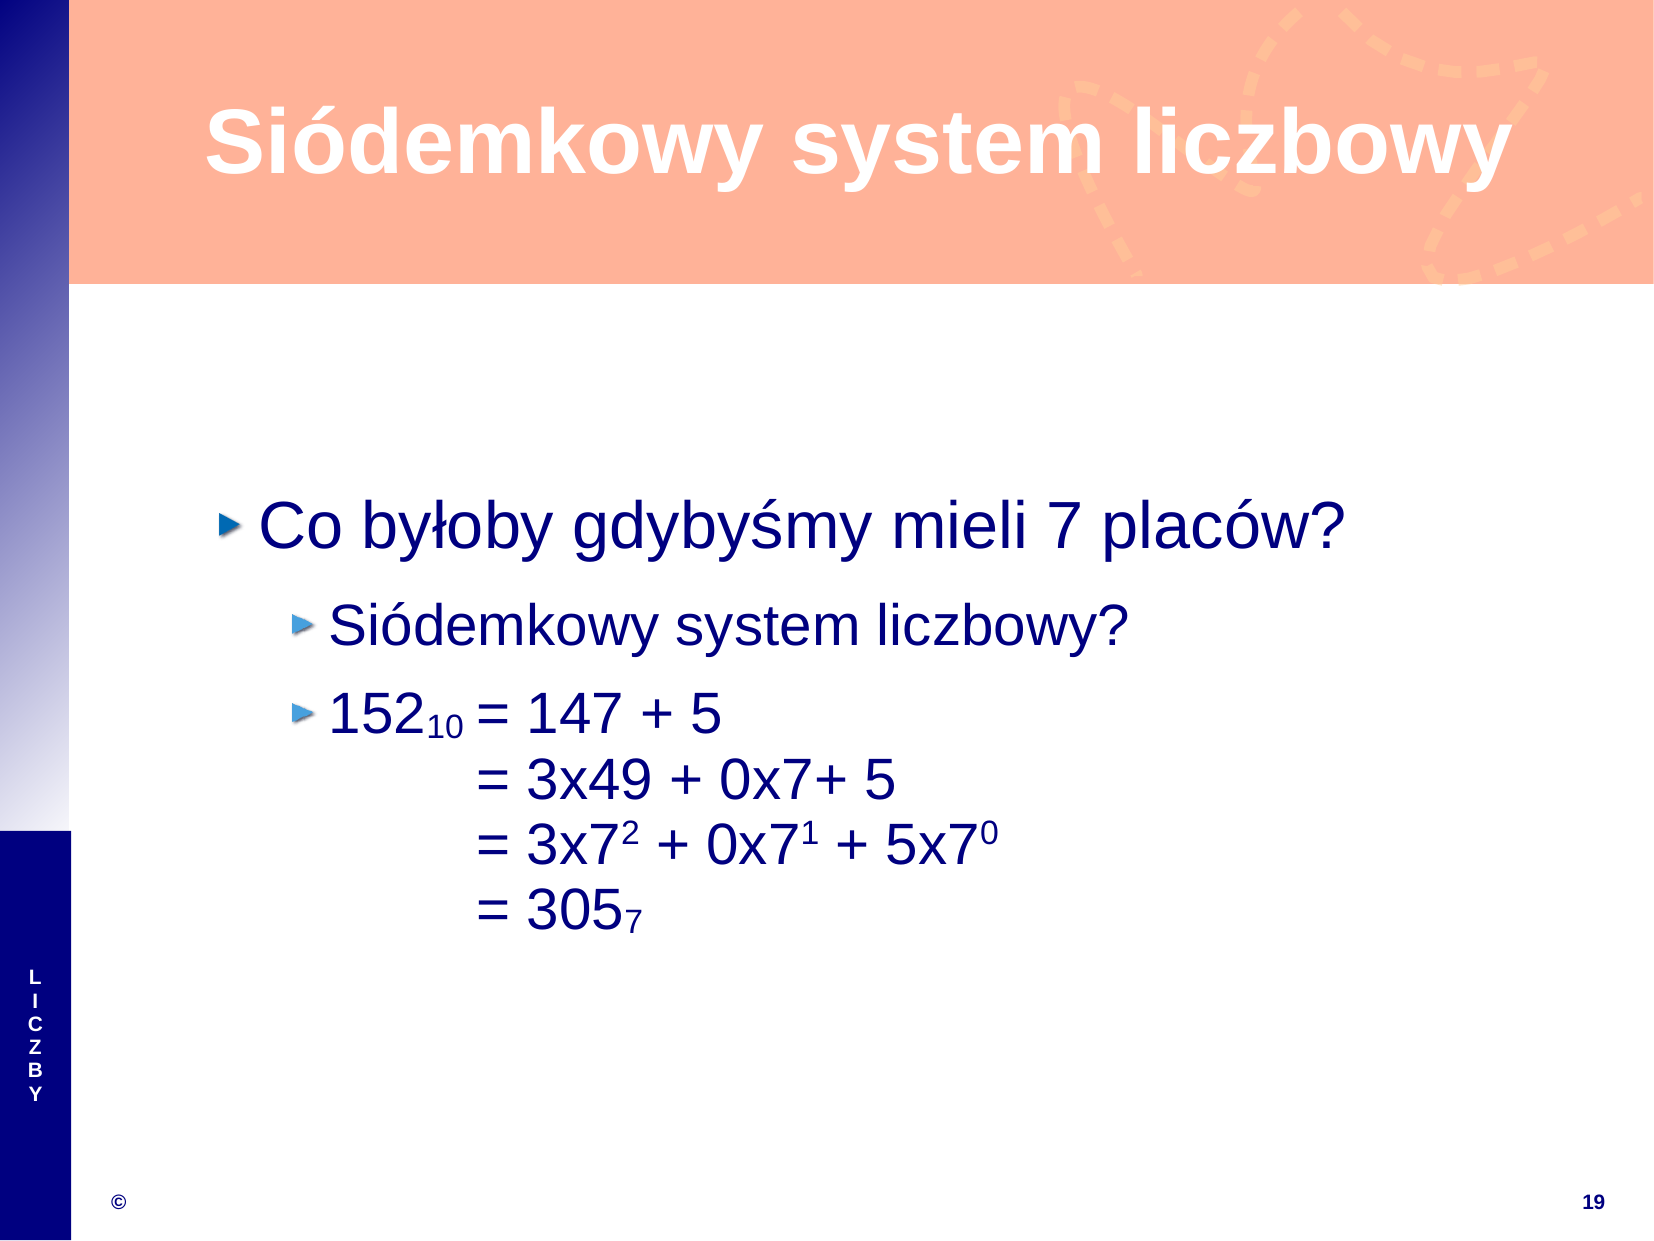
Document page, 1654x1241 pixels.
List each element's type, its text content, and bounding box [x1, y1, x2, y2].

list Co byłoby gdybyśmy mieli 7 placów? Siódemkowy system liczbowy? 15210 = 147 + 5 = 3x49 + 0x7+ 5 = 3x72 + 0x71 + 5x70 = 3057 [187, 488, 1600, 991]
text_box L I C Z B Y [0, 830, 71, 1241]
title Siódemkowy system liczbowy [103, 37, 1617, 246]
